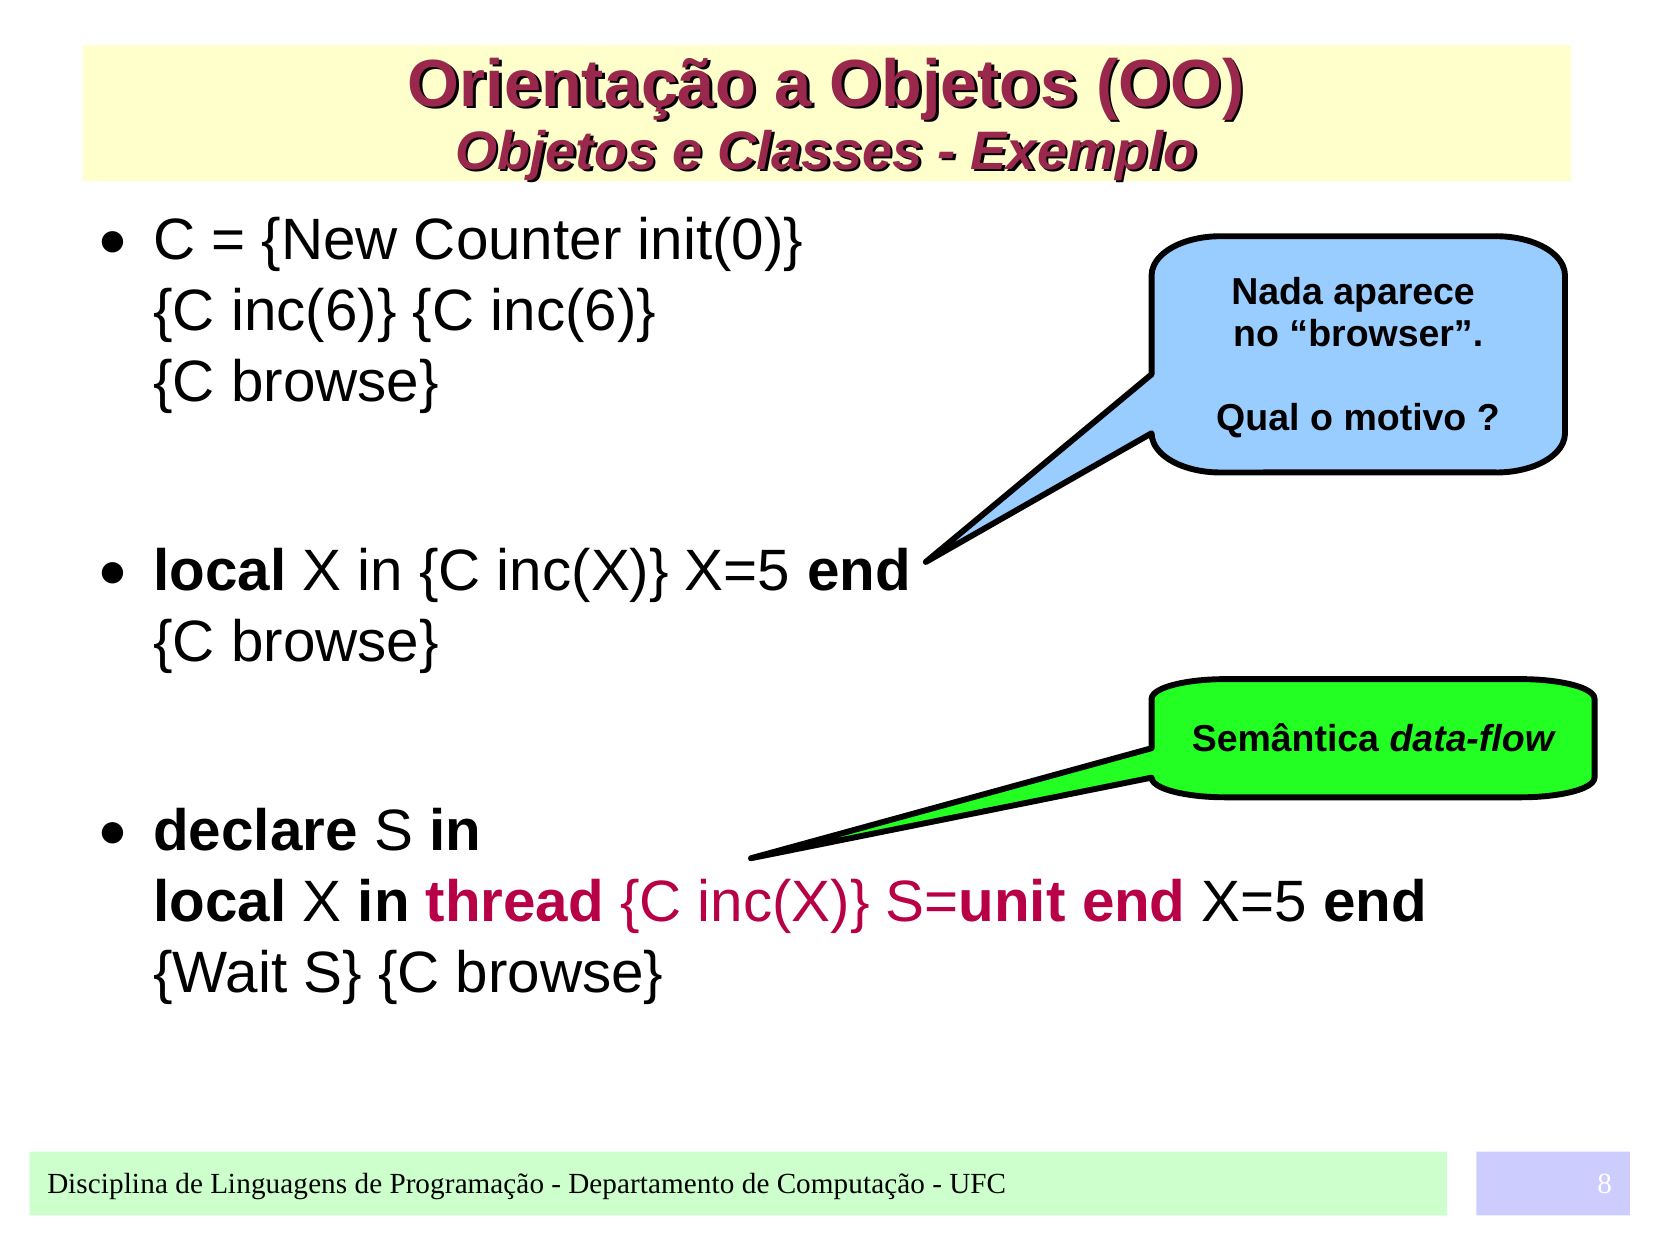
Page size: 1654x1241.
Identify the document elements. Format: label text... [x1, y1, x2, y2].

title Orientação a Objetos (OO) Objetos e Classes - Exemplo [82, 45, 1571, 182]
text_box Nada aparece no “browser”. Qual o motivo ? [925, 236, 1566, 562]
text_box Semântica data-flow [750, 679, 1595, 859]
list C = {New Counter init(0)} {C inc(6)} {C inc(6)} {C browse} local X in {C inc(X)} X=5 end {C browse} declare S in local X in thread {C inc(X)} S=unit end X=5 end {Wait S} {C browse} [82, 206, 1571, 1137]
